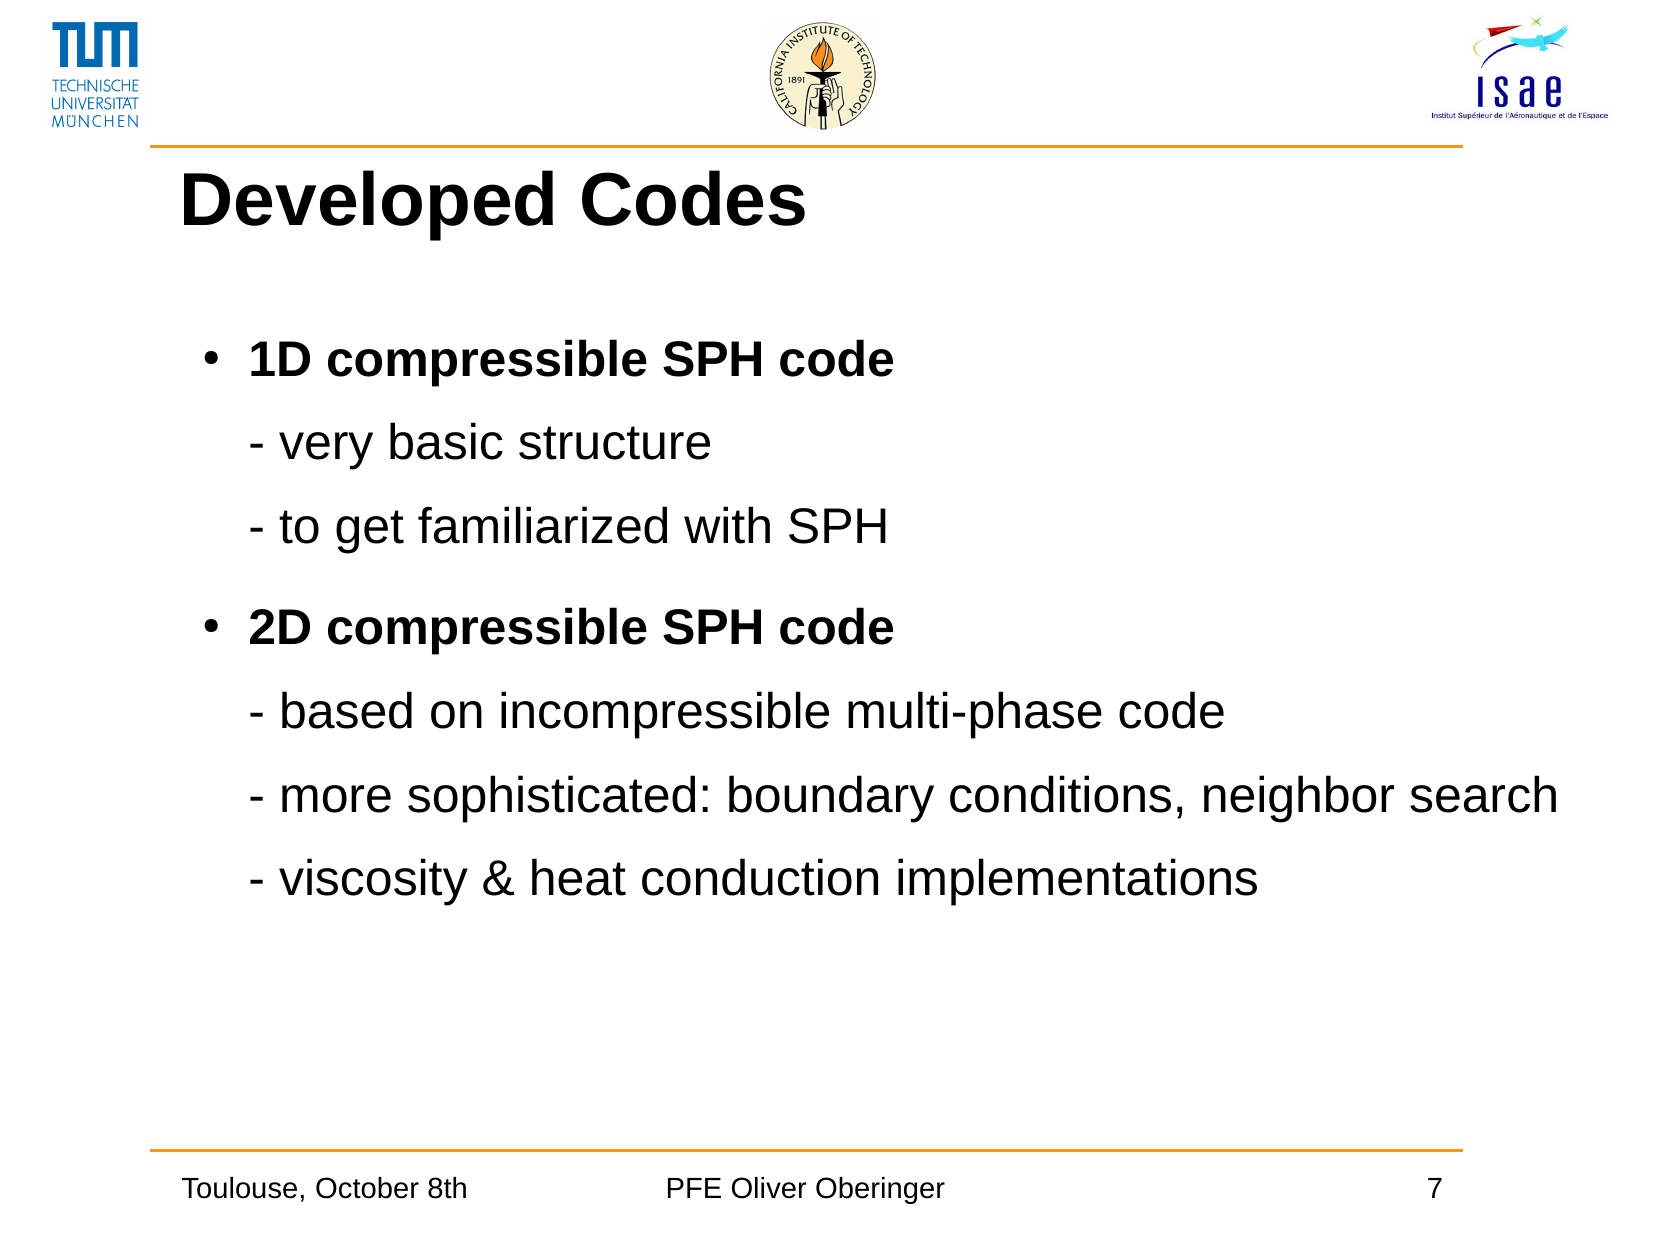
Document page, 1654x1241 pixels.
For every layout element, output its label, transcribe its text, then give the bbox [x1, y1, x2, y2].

picture [39, 19, 151, 131]
text_box Toulouse, October 8th [166, 1165, 545, 1241]
picture [1425, 7, 1613, 125]
text_box 1D compressible SPH code - very basic structure - to get familiarized with SPH 2D compressible SPH code - based on incompressible multi-phase code - more sophisticated: boundary conditions, neighbor search - viscosity & heat conduction implementations [187, 295, 1576, 987]
text_box Developed Codes [164, 150, 824, 249]
text_box PFE Oliver Oberinger [650, 1165, 1029, 1241]
picture [766, 19, 879, 133]
text_box 7 [1412, 1165, 1490, 1241]
